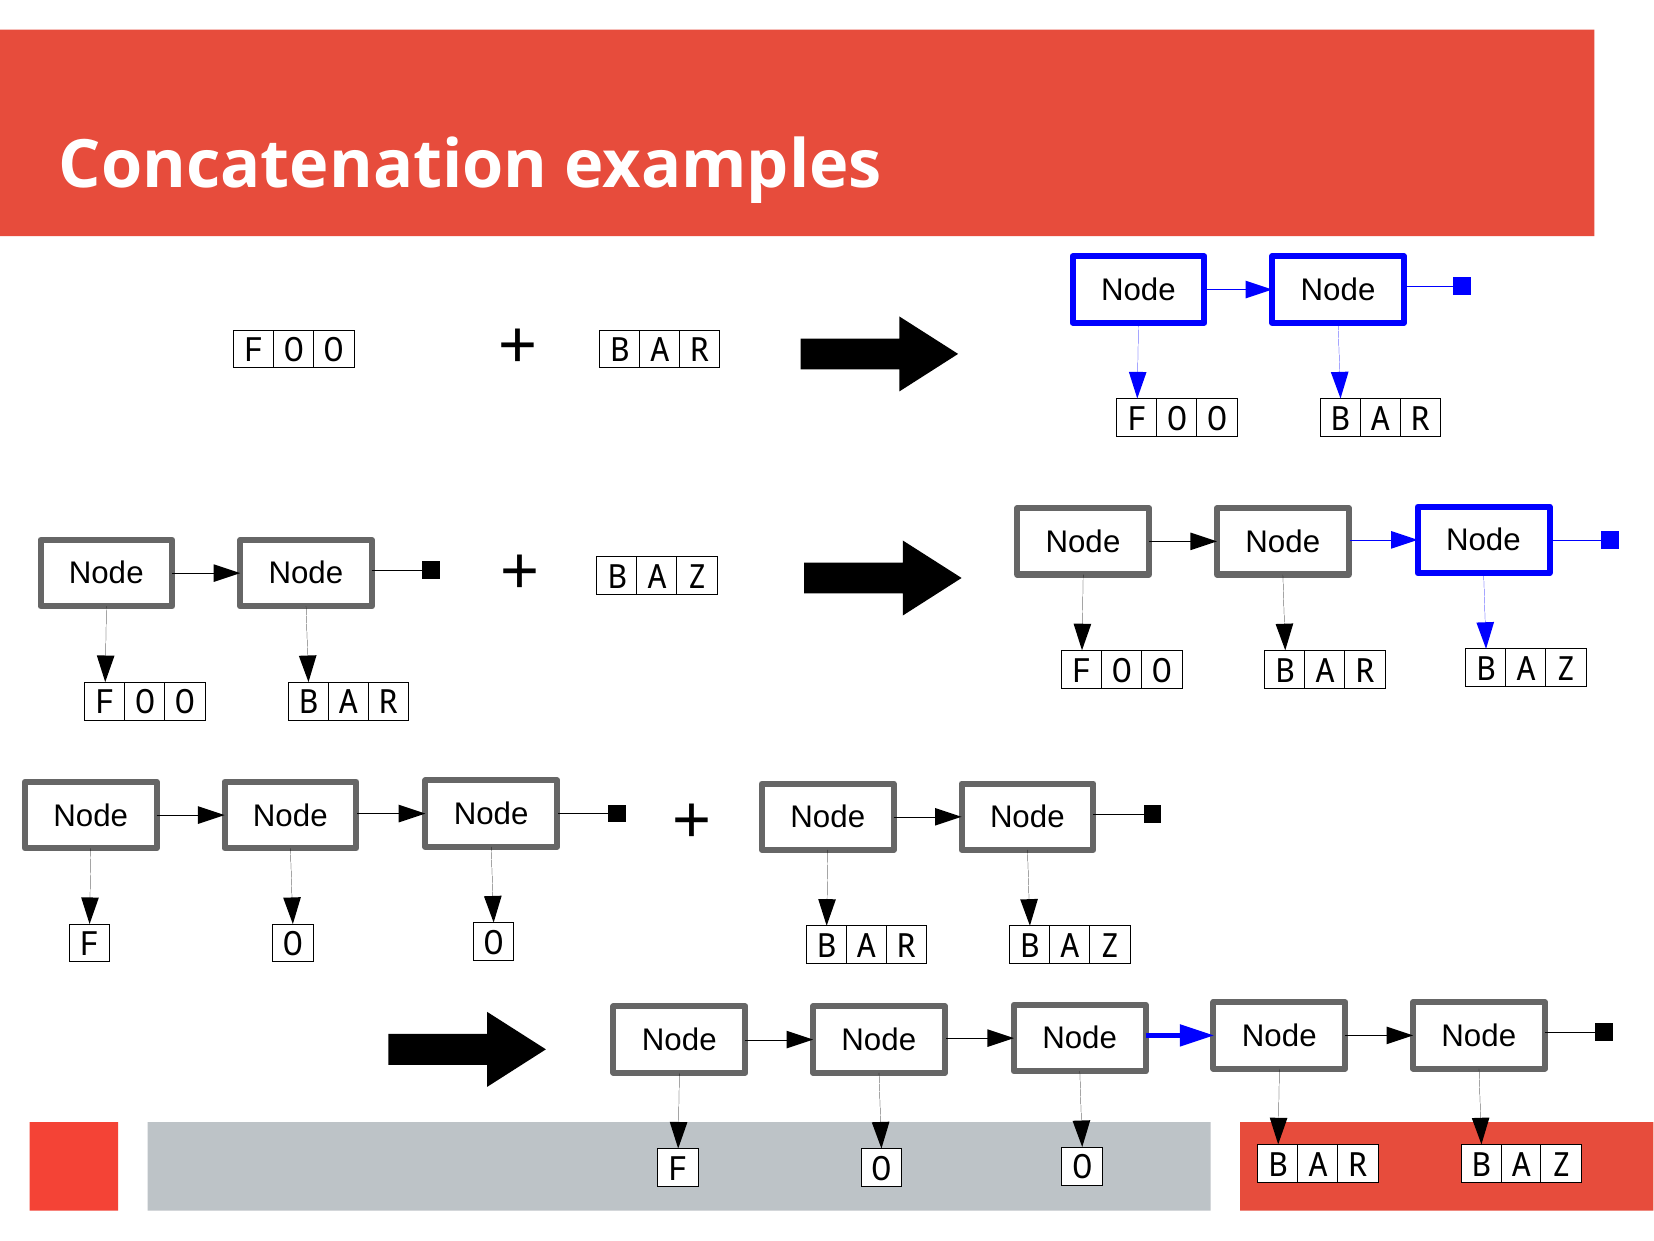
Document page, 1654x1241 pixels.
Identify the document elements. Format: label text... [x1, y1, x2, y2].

text_box A [328, 682, 368, 721]
text_box Node [613, 1006, 746, 1073]
text_box Node [425, 780, 558, 847]
text_box B [1264, 650, 1304, 689]
text_box F [1116, 398, 1156, 437]
text_box Z [1540, 1144, 1582, 1183]
text_box [800, 316, 959, 392]
text_box Node [1017, 508, 1150, 575]
text_box Z [1545, 648, 1587, 687]
text_box B [1320, 398, 1360, 437]
text_box Node [1013, 1004, 1146, 1072]
text_box B [599, 330, 639, 368]
text_box B [1009, 925, 1049, 964]
text_box A [639, 330, 679, 368]
text_box O [1156, 398, 1196, 437]
text_box Node [1216, 508, 1349, 575]
text_box A [1360, 398, 1400, 437]
text_box Node [224, 781, 357, 849]
text_box Node [240, 539, 372, 607]
text_box [804, 540, 962, 616]
text_box A [1049, 925, 1089, 964]
text_box Node [1213, 1002, 1346, 1069]
text_box A [636, 556, 676, 595]
text_box O [1196, 398, 1238, 437]
text_box A [1297, 1144, 1337, 1183]
text_box O [164, 682, 206, 721]
text_box A [1501, 1144, 1540, 1183]
text_box O [124, 682, 164, 721]
text_box R [1337, 1144, 1379, 1183]
text_box Node [813, 1006, 945, 1073]
text_box R [1400, 398, 1441, 437]
text_box R [1344, 650, 1386, 689]
text_box F [84, 682, 124, 721]
text_box O [313, 330, 355, 368]
text_box [388, 1011, 546, 1087]
text_box + [485, 525, 543, 616]
text_box B [596, 556, 636, 595]
text_box O [273, 330, 313, 368]
text_box Node [24, 781, 157, 849]
text_box Z [1089, 925, 1131, 964]
text_box F [657, 1148, 699, 1187]
text_box B [1257, 1144, 1297, 1183]
text_box F [1061, 650, 1101, 689]
text_box Node [1417, 506, 1550, 574]
text_box B [1465, 648, 1505, 687]
text_box Node [761, 783, 894, 850]
text_box F [69, 924, 110, 962]
text_box R [886, 925, 927, 964]
text_box F [233, 330, 273, 368]
text_box O [473, 922, 514, 961]
text_box Node [961, 783, 1094, 850]
text_box Node [1272, 256, 1405, 323]
text_box A [1505, 648, 1545, 687]
text_box B [288, 682, 328, 721]
text_box A [1304, 650, 1344, 689]
text_box B [1461, 1144, 1501, 1183]
text_box O [1141, 650, 1183, 689]
text_box Node [40, 539, 173, 607]
title Concatenation examples [59, 59, 1595, 207]
text_box A [846, 925, 886, 964]
text_box O [861, 1148, 902, 1187]
text_box + [483, 300, 541, 390]
text_box O [1061, 1147, 1103, 1186]
text_box Z [676, 556, 718, 595]
text_box Node [1413, 1002, 1545, 1069]
text_box R [368, 682, 409, 721]
text_box O [1101, 650, 1141, 689]
text_box B [806, 925, 846, 964]
text_box + [657, 775, 715, 865]
text_box O [272, 924, 314, 962]
text_box R [679, 330, 720, 368]
text_box Node [1072, 256, 1205, 323]
